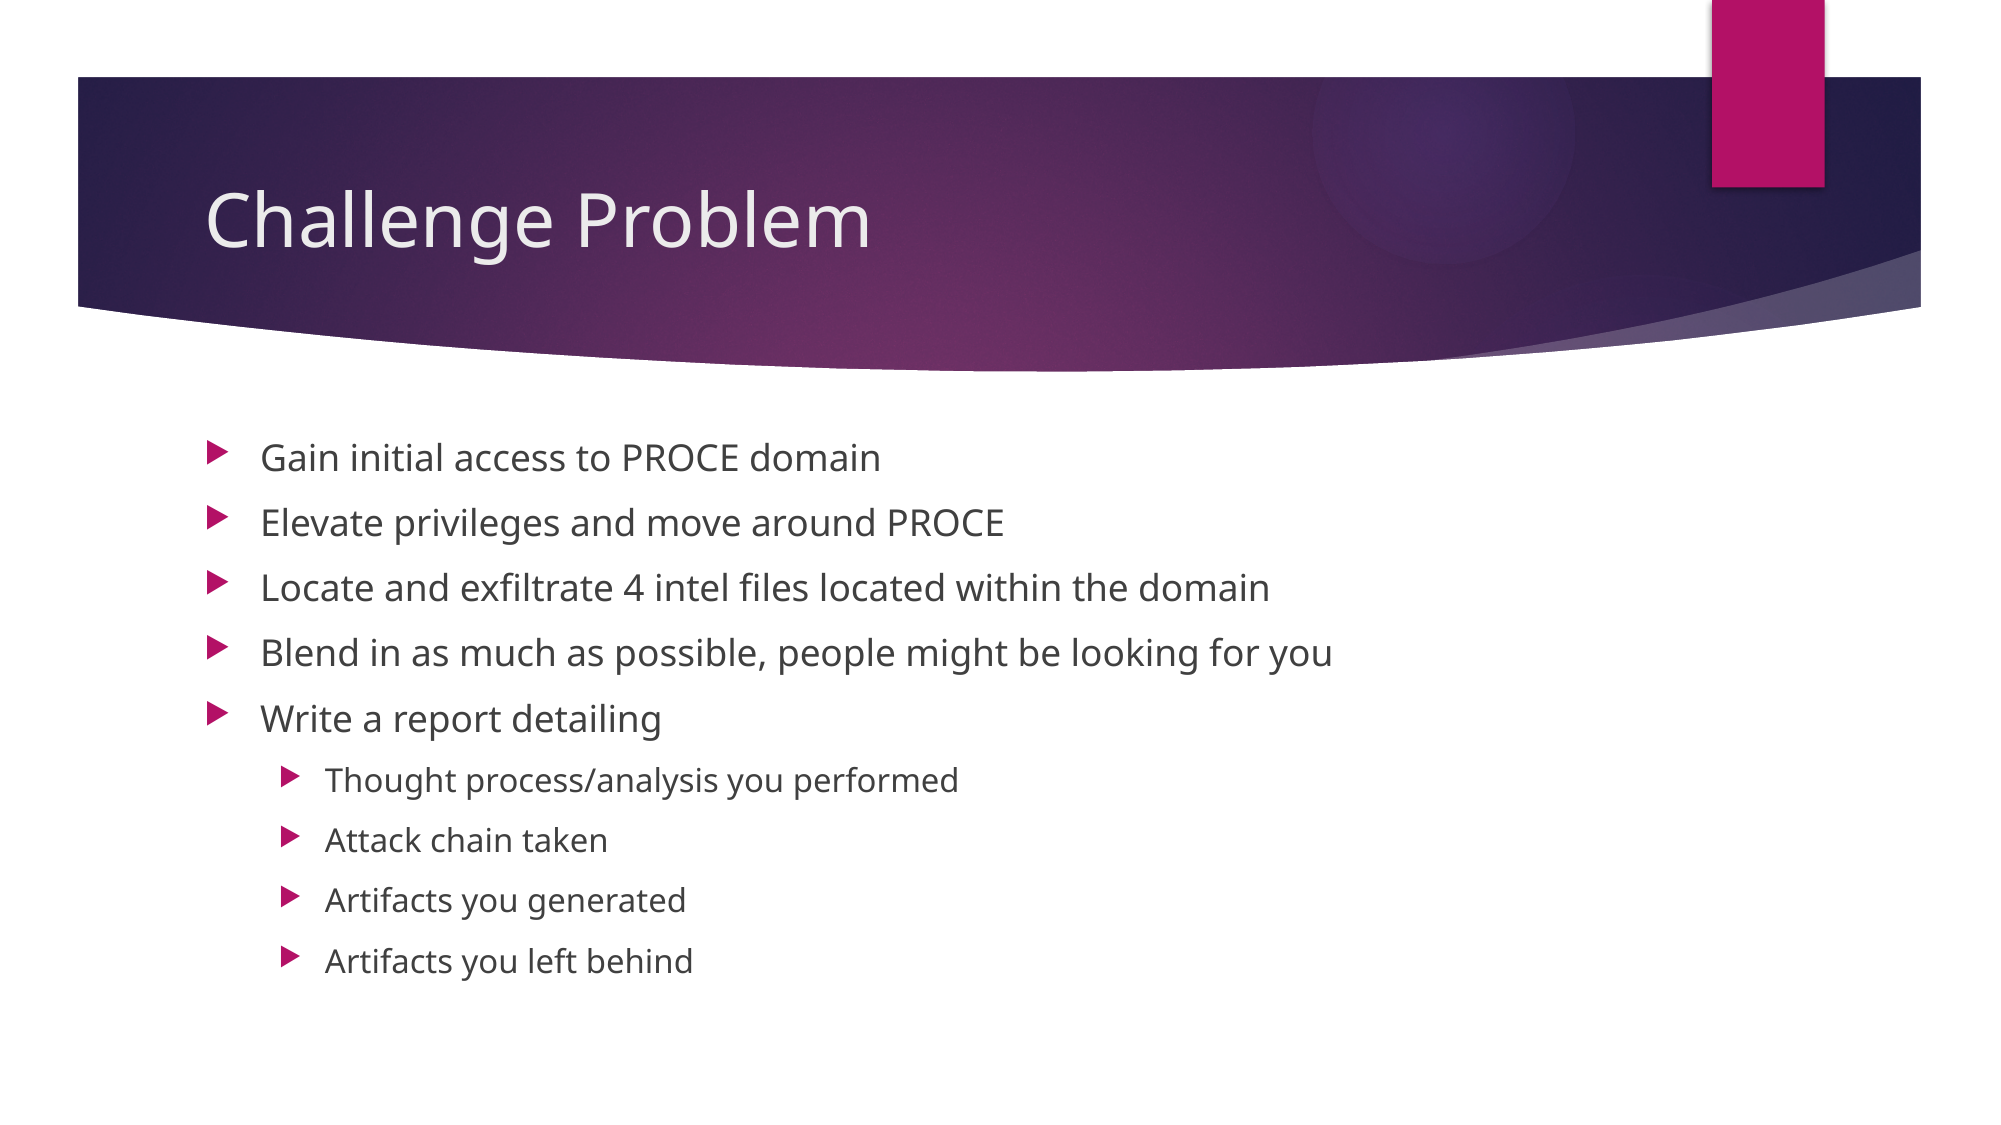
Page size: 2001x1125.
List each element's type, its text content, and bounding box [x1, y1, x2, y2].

title Now what? [1467, 300, 1788, 358]
picture [79, 78, 1920, 371]
list Gain initial access to PROCE domain Elevate privileges and move around PROCE Locate and exfiltrate 4 intel files located within the domain Blend in as much as possible, people might be looking for you Write a report detailing Thought process/analysis you performed Attack chain taken Artifacts you generated Artifacts you left behind [189, 427, 1638, 988]
title Challenge Problem [189, 159, 1627, 276]
